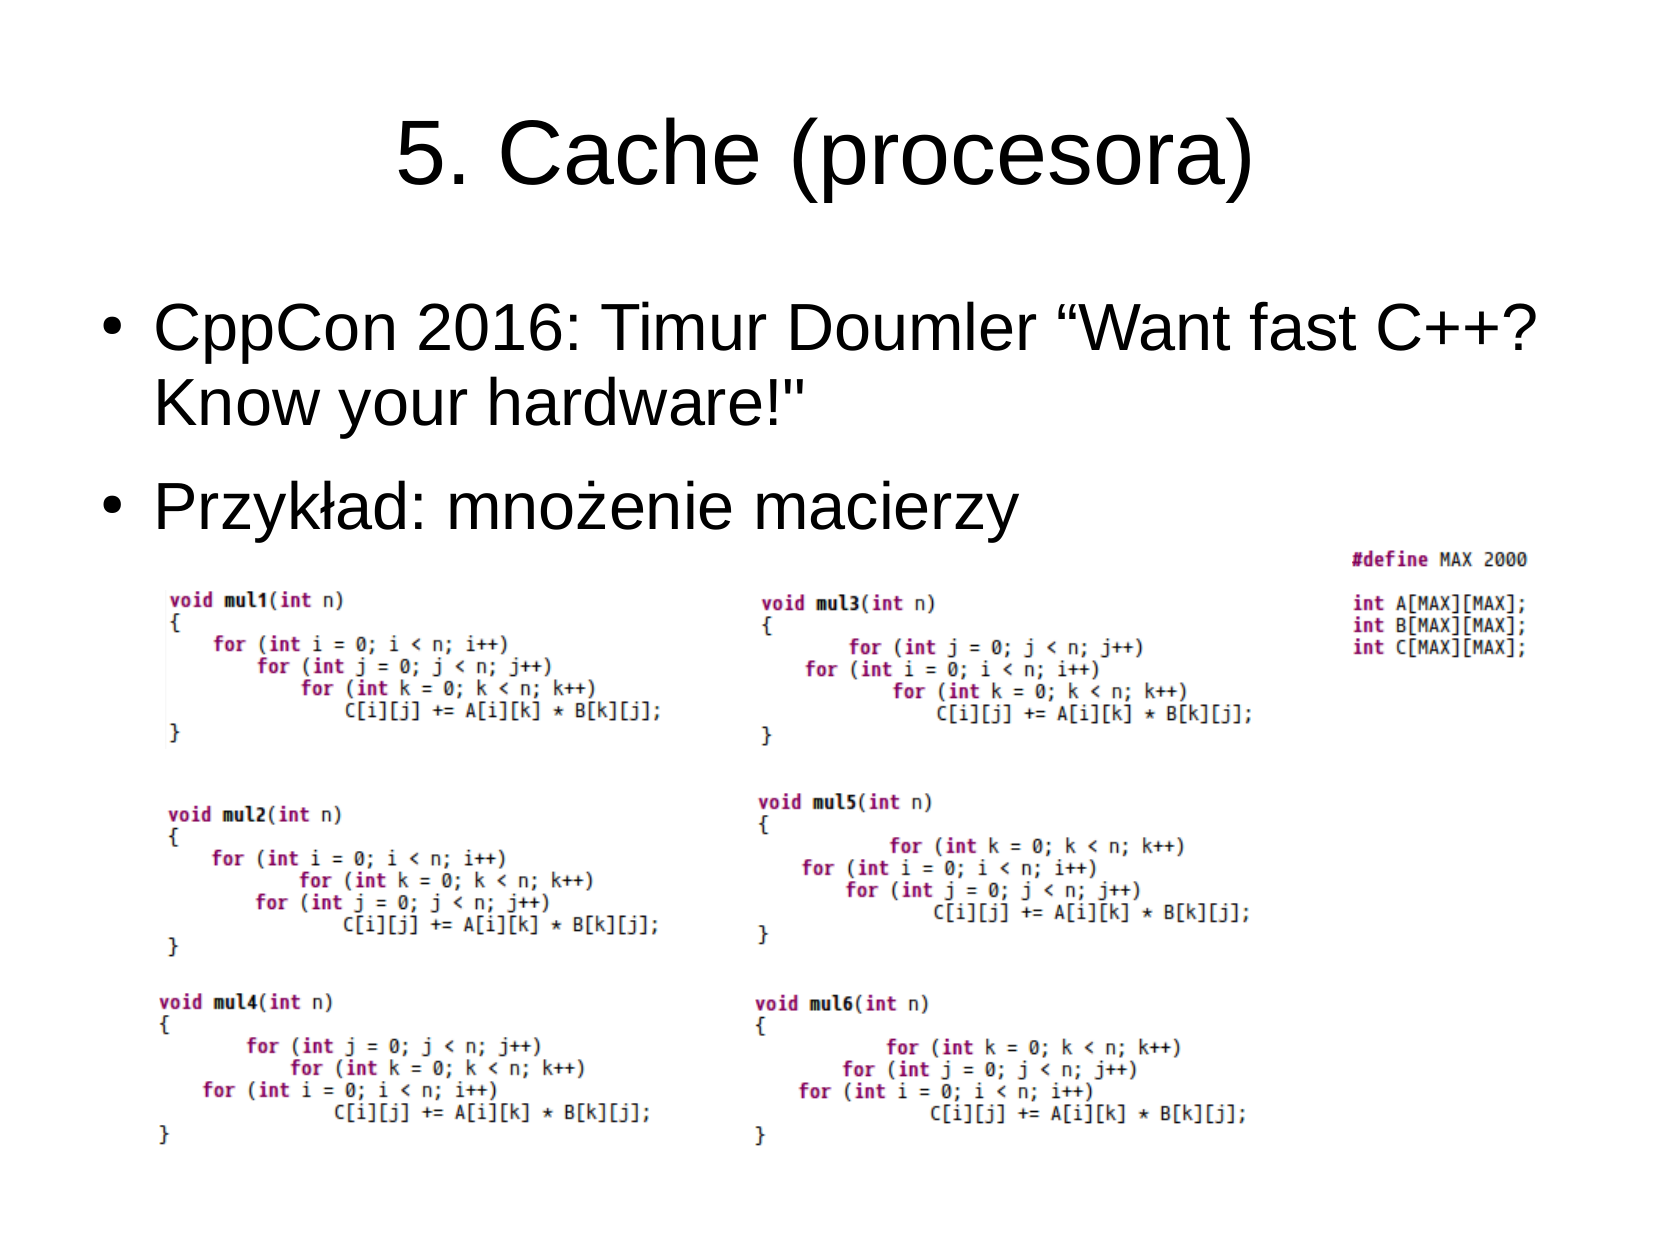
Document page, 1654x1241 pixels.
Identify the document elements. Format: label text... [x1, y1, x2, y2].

picture [760, 590, 1276, 752]
picture [165, 803, 673, 966]
picture [1352, 543, 1548, 670]
title 5. Cache (procesora) [82, 49, 1571, 257]
picture [165, 590, 669, 749]
picture [755, 992, 1259, 1158]
picture [159, 992, 674, 1157]
list CppCon 2016: Timur Doumler “Want fast C++? Know your hardware!" Przykład: mnożenie macierzy [82, 290, 1571, 1010]
picture [755, 792, 1258, 957]
